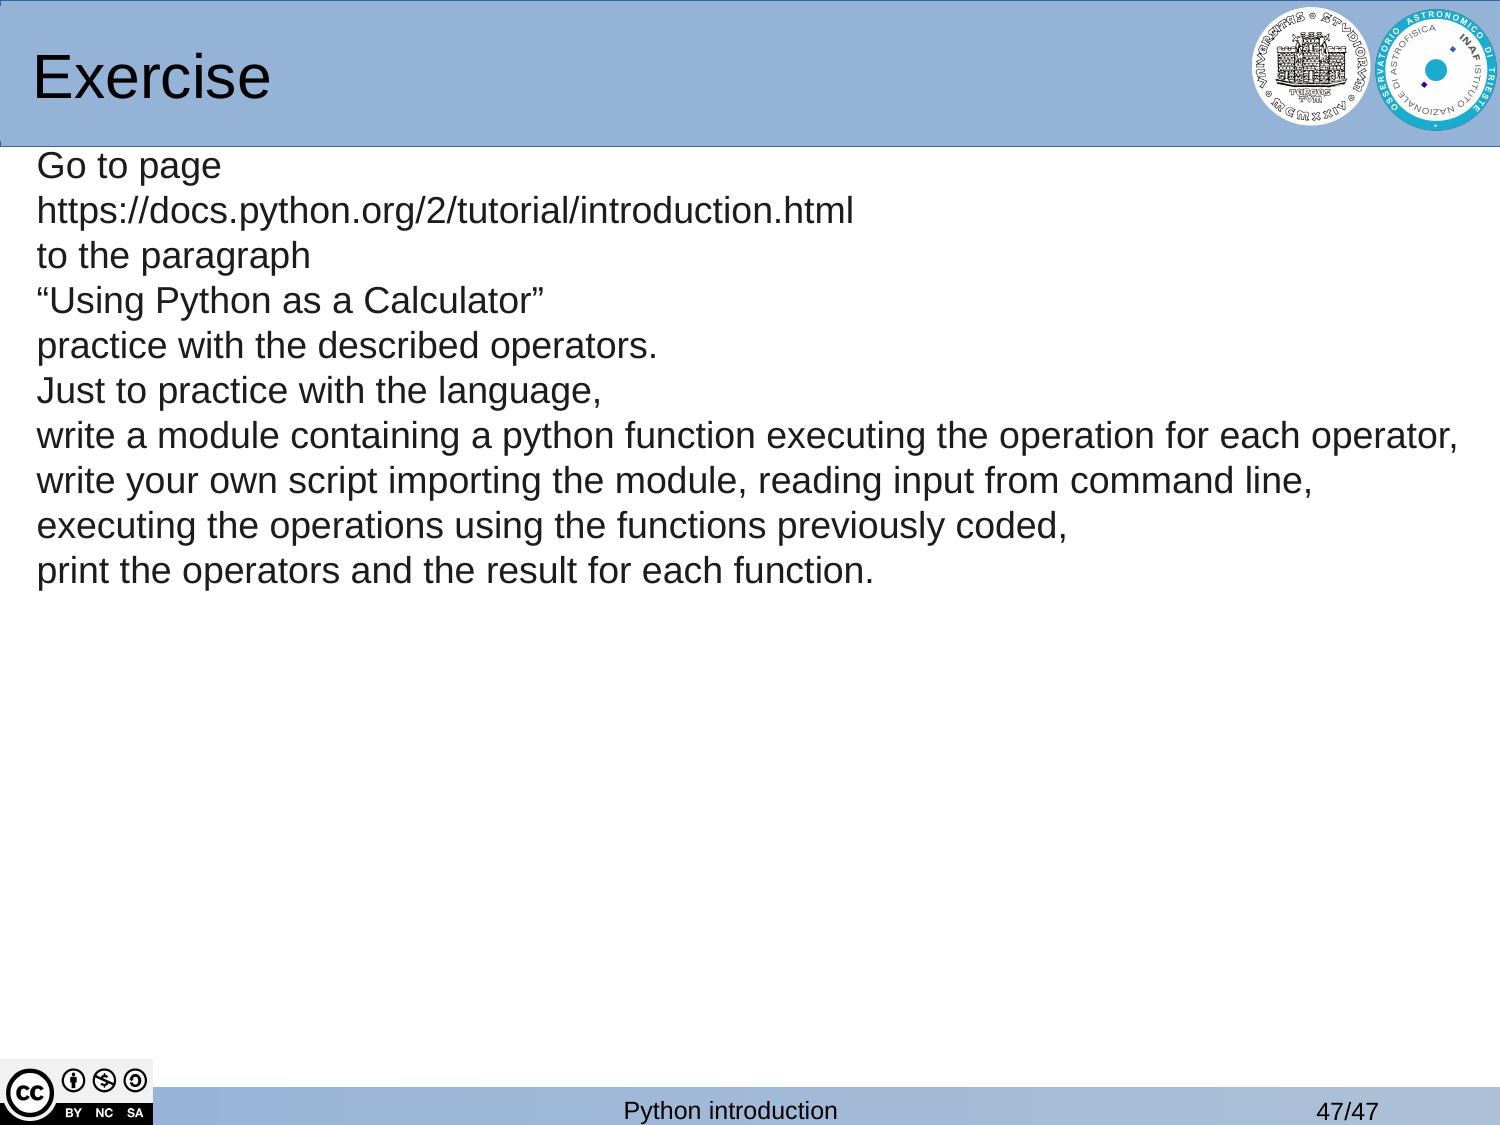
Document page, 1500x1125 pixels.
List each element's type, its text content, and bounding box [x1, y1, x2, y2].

list Go to page https://docs.python.org/2/tutorial/introduction.html to the paragraph “Using Python as a Calculator” practice with the described operators. Just to practice with the language, write a module containing a python function executing the operation for each operator, write your own script importing the module, reading input from command line, executing the operations using the functions previously coded, print the operators and the result for each function. [21, 132, 1477, 1070]
picture [1252, 0, 1500, 156]
picture [0, 1059, 153, 1125]
text_box Exercise [0, 5, 1243, 141]
